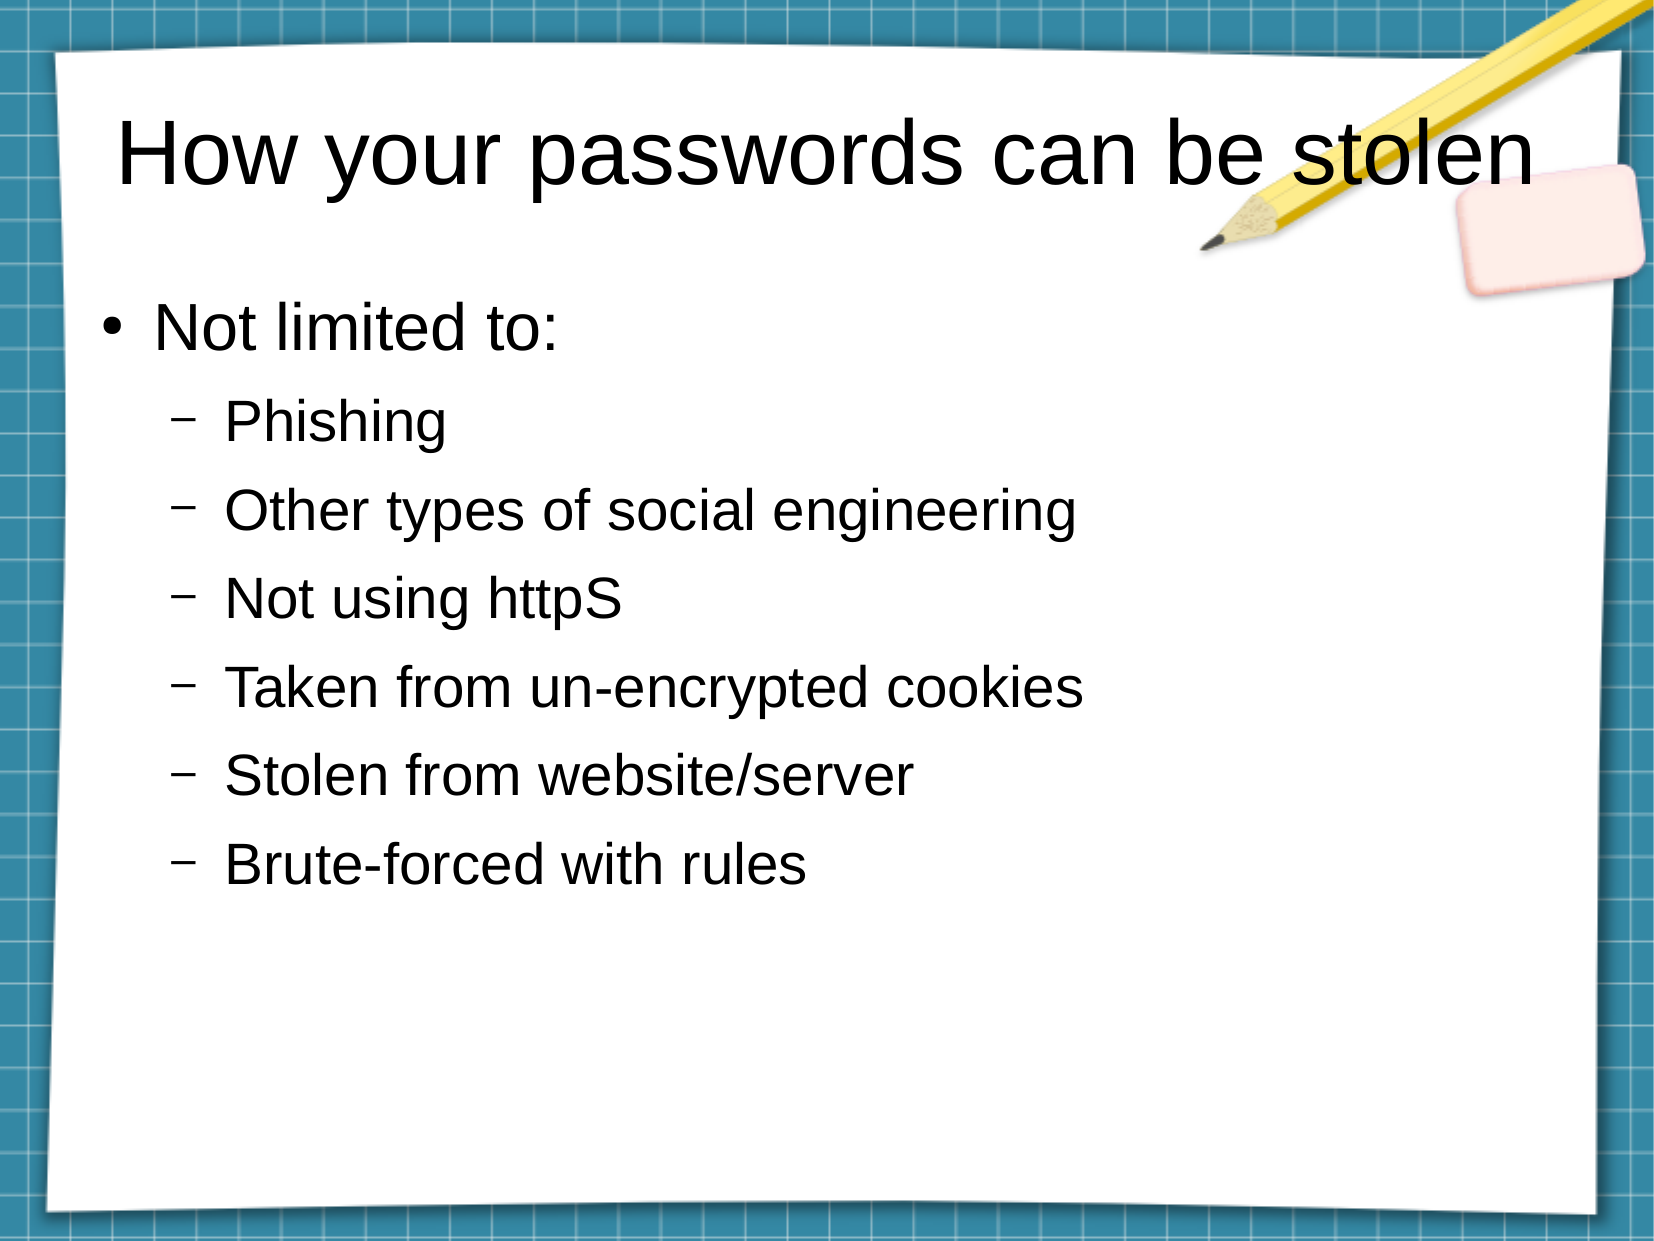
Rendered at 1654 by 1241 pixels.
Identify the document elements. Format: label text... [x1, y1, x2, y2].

picture [0, 0, 1654, 1241]
list Not limited to: Phishing Other types of social engineering Not using httpS Taken from un-encrypted cookies Stolen from website/server Brute-forced with rules [82, 290, 1571, 1010]
title How your passwords can be stolen [82, 49, 1571, 257]
